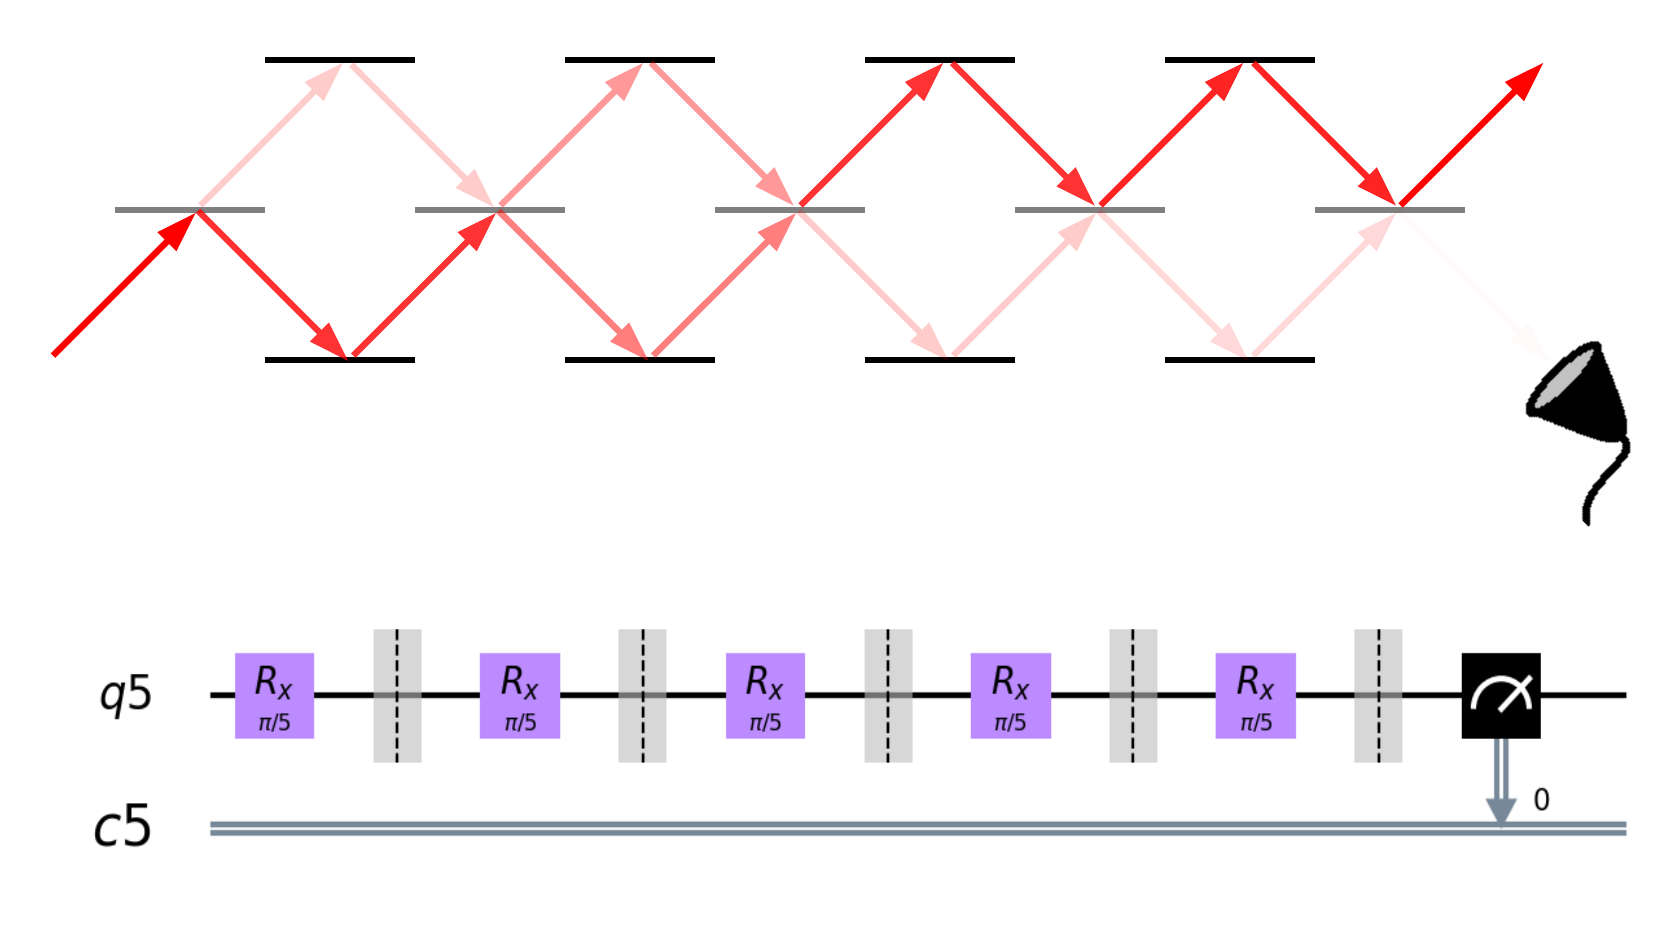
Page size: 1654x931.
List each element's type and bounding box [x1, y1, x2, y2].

picture [15, 569, 1654, 931]
picture [1482, 303, 1654, 527]
